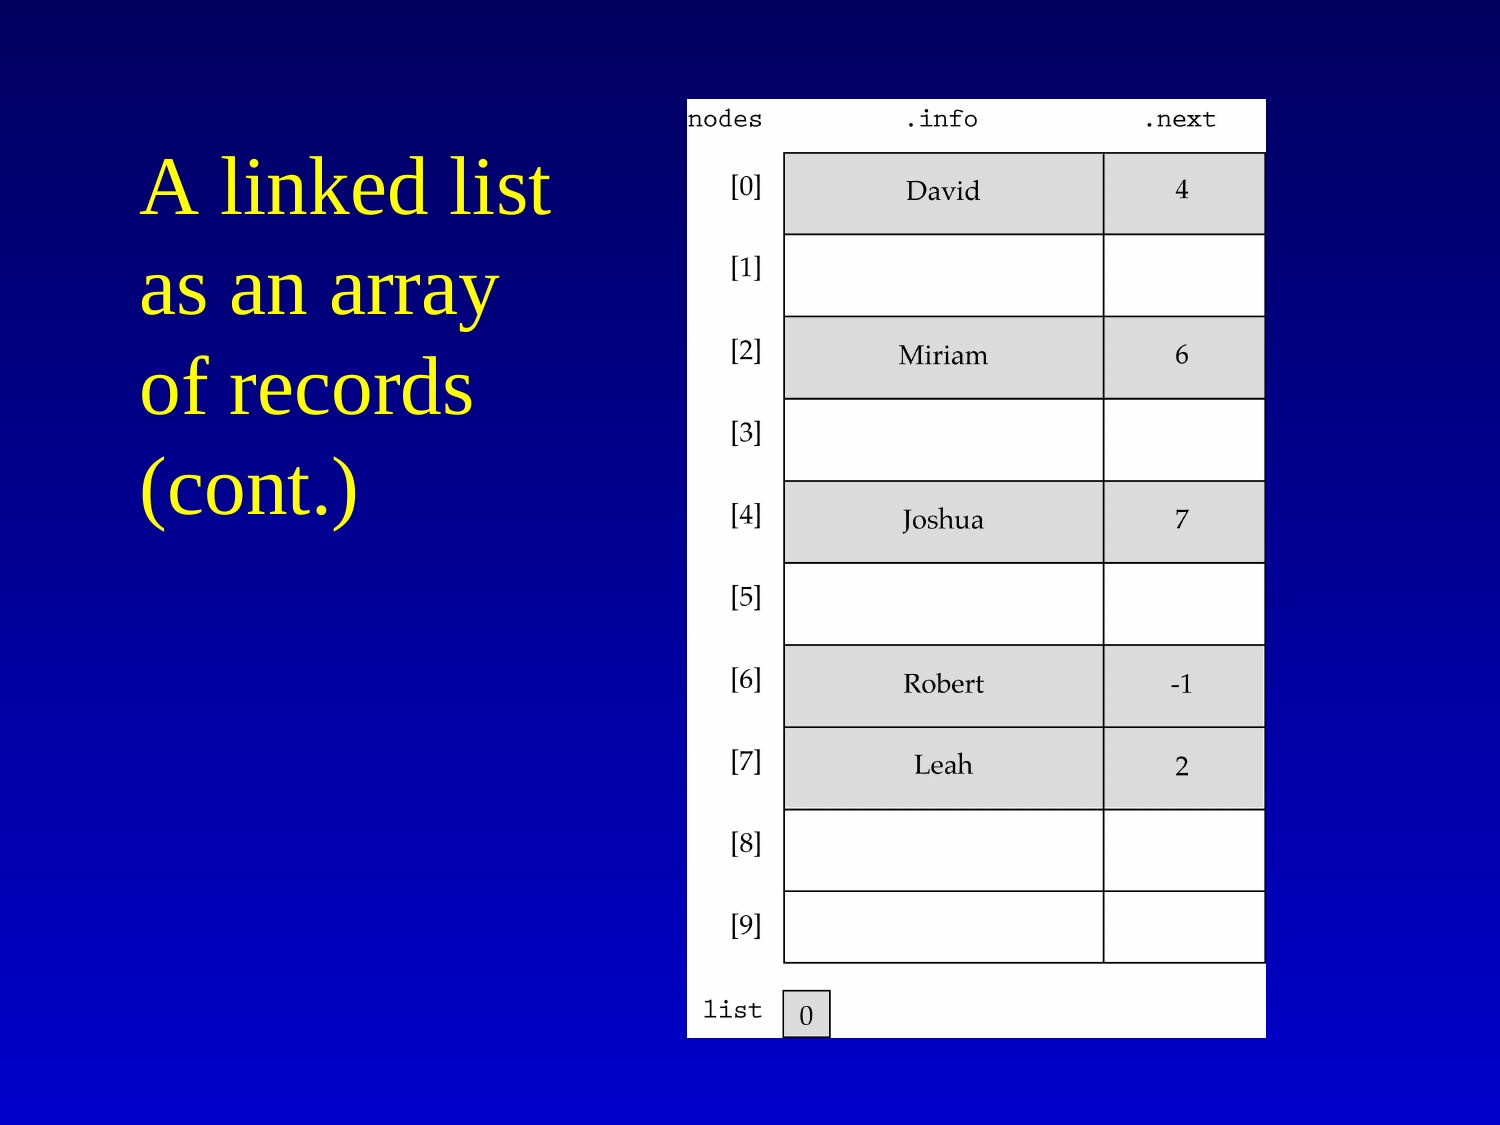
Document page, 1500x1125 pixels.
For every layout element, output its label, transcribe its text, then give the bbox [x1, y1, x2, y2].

picture [687, 99, 1266, 1038]
title A linked list as an array of records (cont.) [124, 99, 588, 563]
